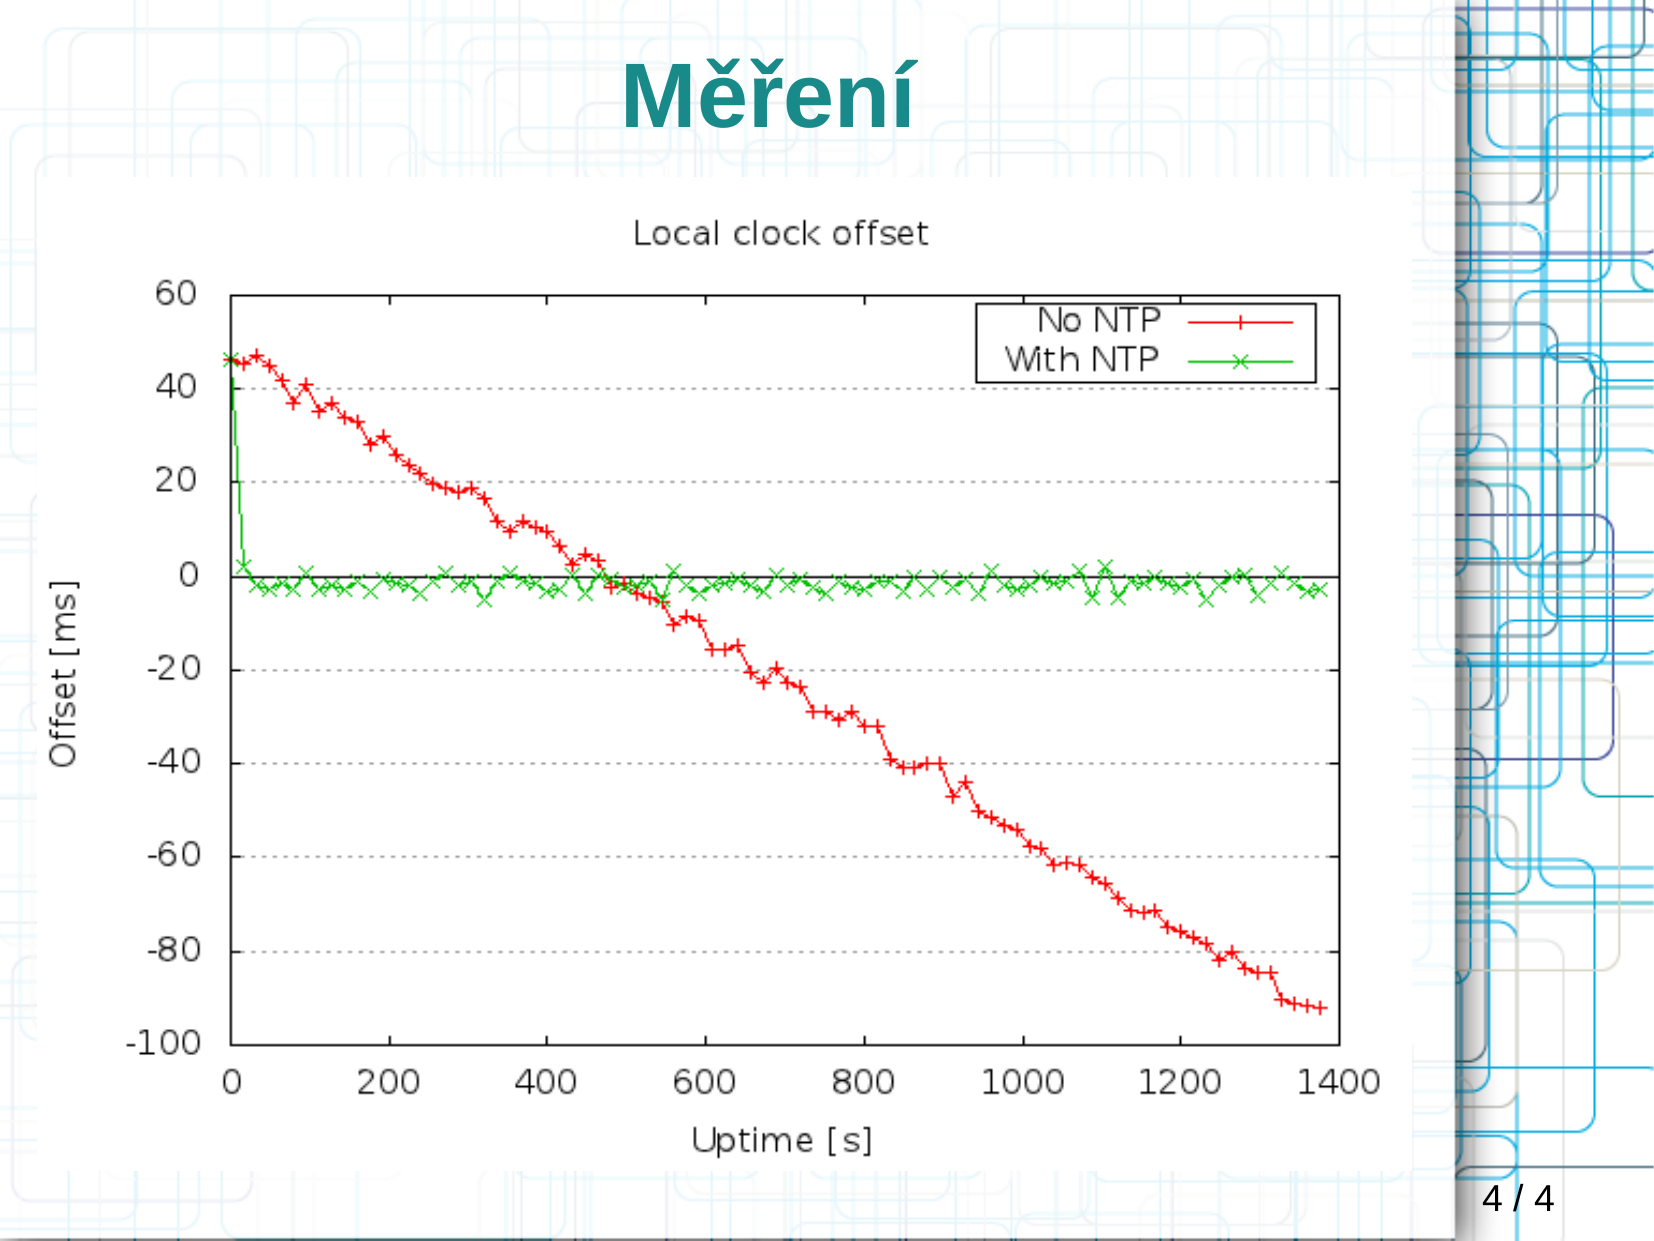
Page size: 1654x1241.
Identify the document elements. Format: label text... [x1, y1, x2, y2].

picture [0, 0, 1654, 1241]
picture [1486, 1194, 1492, 1203]
text_box <číslo> / 4 [1492, 1170, 1654, 1241]
title Měření [112, 0, 1426, 193]
